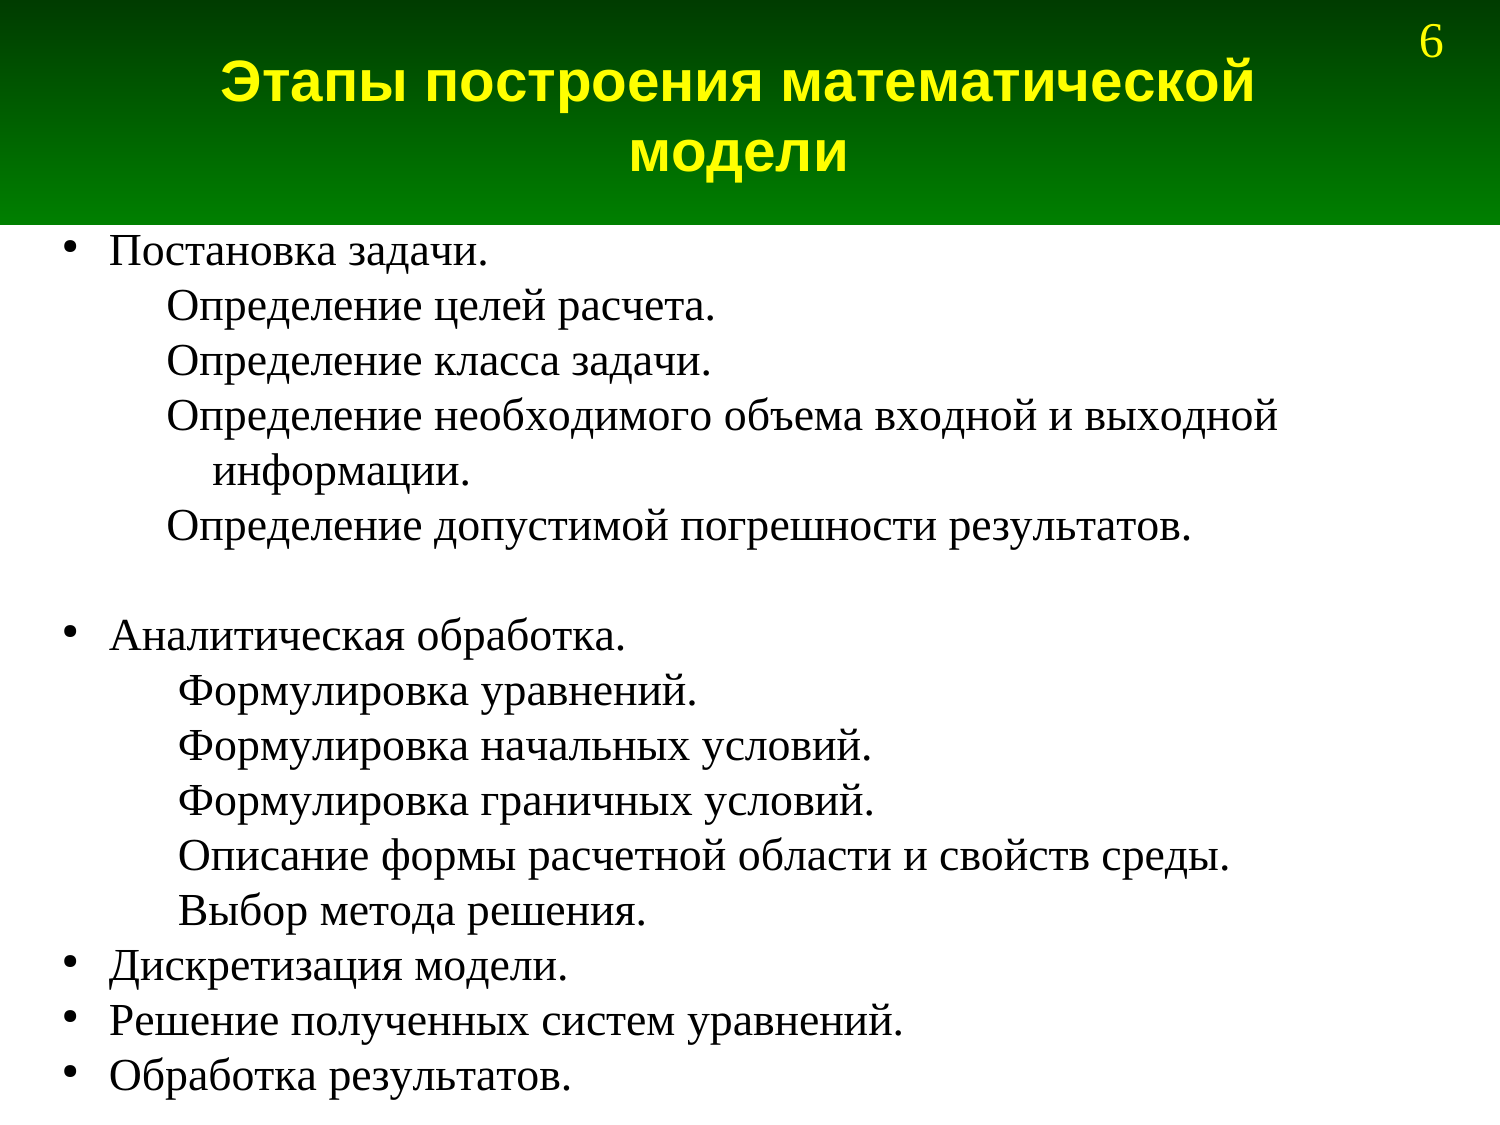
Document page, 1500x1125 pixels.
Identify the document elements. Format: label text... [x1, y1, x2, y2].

text_box Постановка задачи. Определение целей расчета. Определение класса задачи. Определение необходимого объема входной и выходной информации. Определение допустимой погрешности результатов. Аналитическая обработка. Формулировка уравнений. Формулировка начальных условий. Формулировка граничных условий. Описание формы расчетной области и свойств среды. Выбор метода решения. Дискретизация модели. Решение полученных систем уравнений. Обработка результатов. [47, 212, 1477, 1125]
title Этапы построения математической модели [88, 18, 1389, 207]
